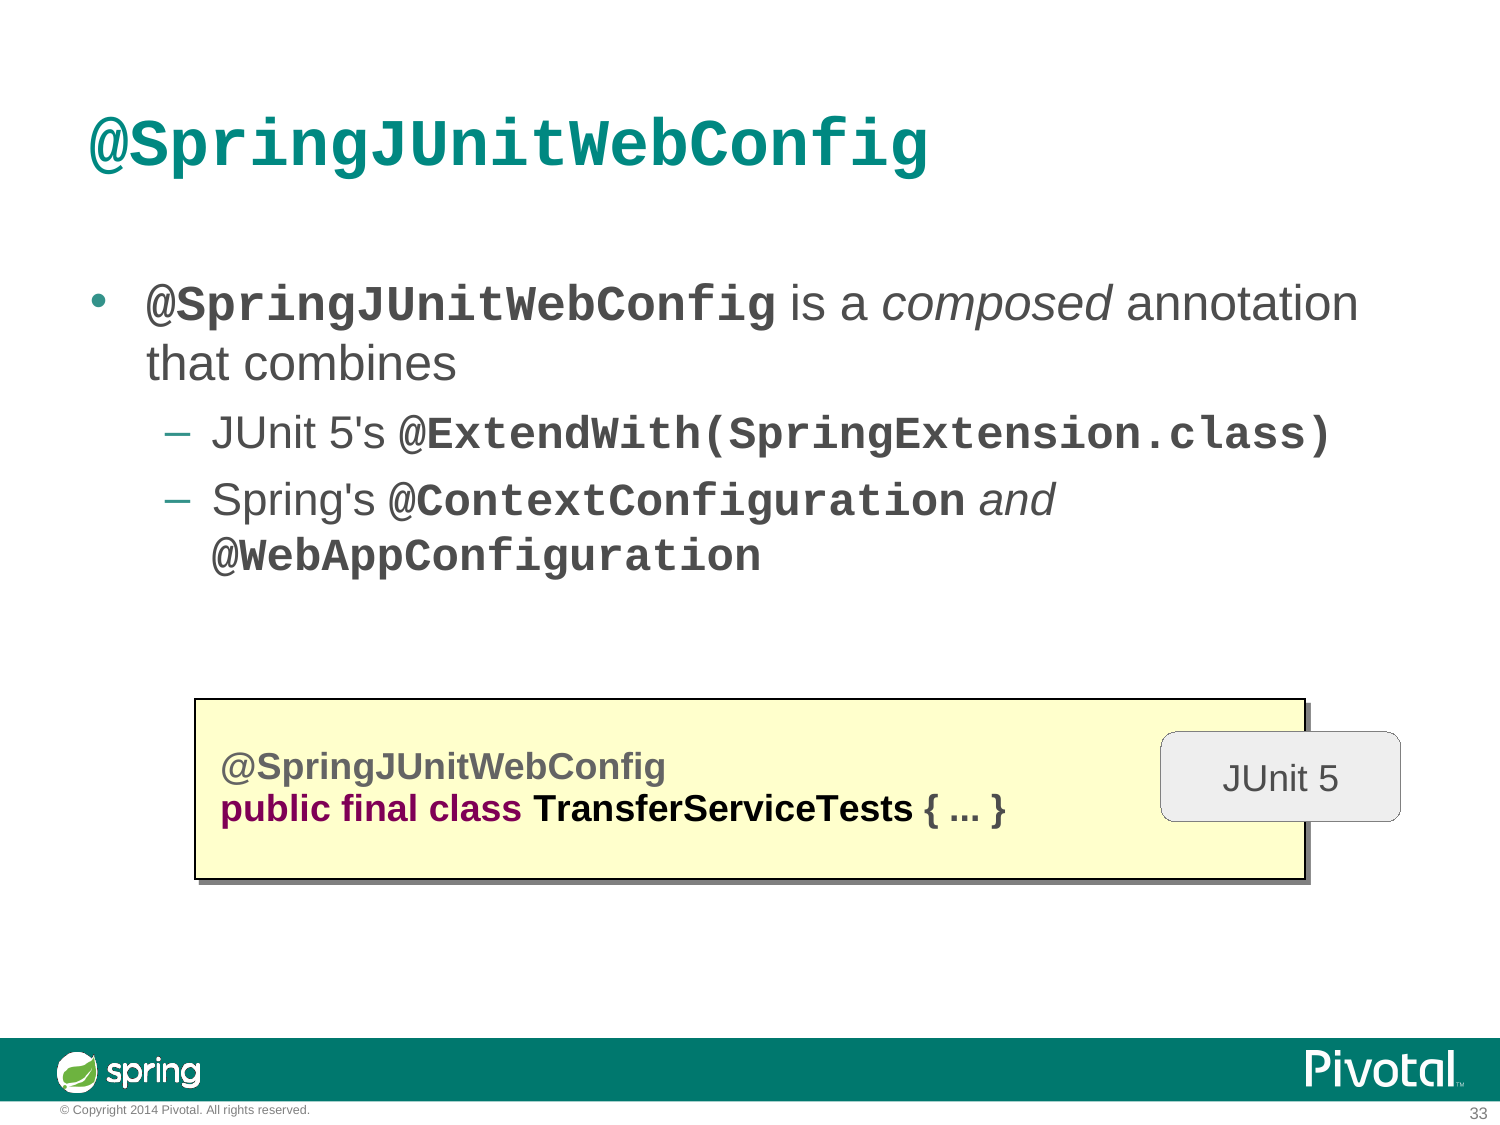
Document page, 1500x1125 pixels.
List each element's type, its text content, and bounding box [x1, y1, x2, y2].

title @SpringJUnitWebConfig [75, 45, 1426, 233]
picture [32, 1041, 210, 1103]
list @SpringJUnitWebConfig public final class TransferServiceTests { ... } [195, 699, 1306, 880]
list @SpringJUnitWebConfig is a composed annotation that combines JUnit 5's @ExtendWith(SpringExtension.class) Spring's @ContextConfiguration and @WebAppConfiguration [75, 262, 1426, 1033]
text_box JUnit 5 [1160, 731, 1401, 822]
picture [1306, 1050, 1464, 1087]
